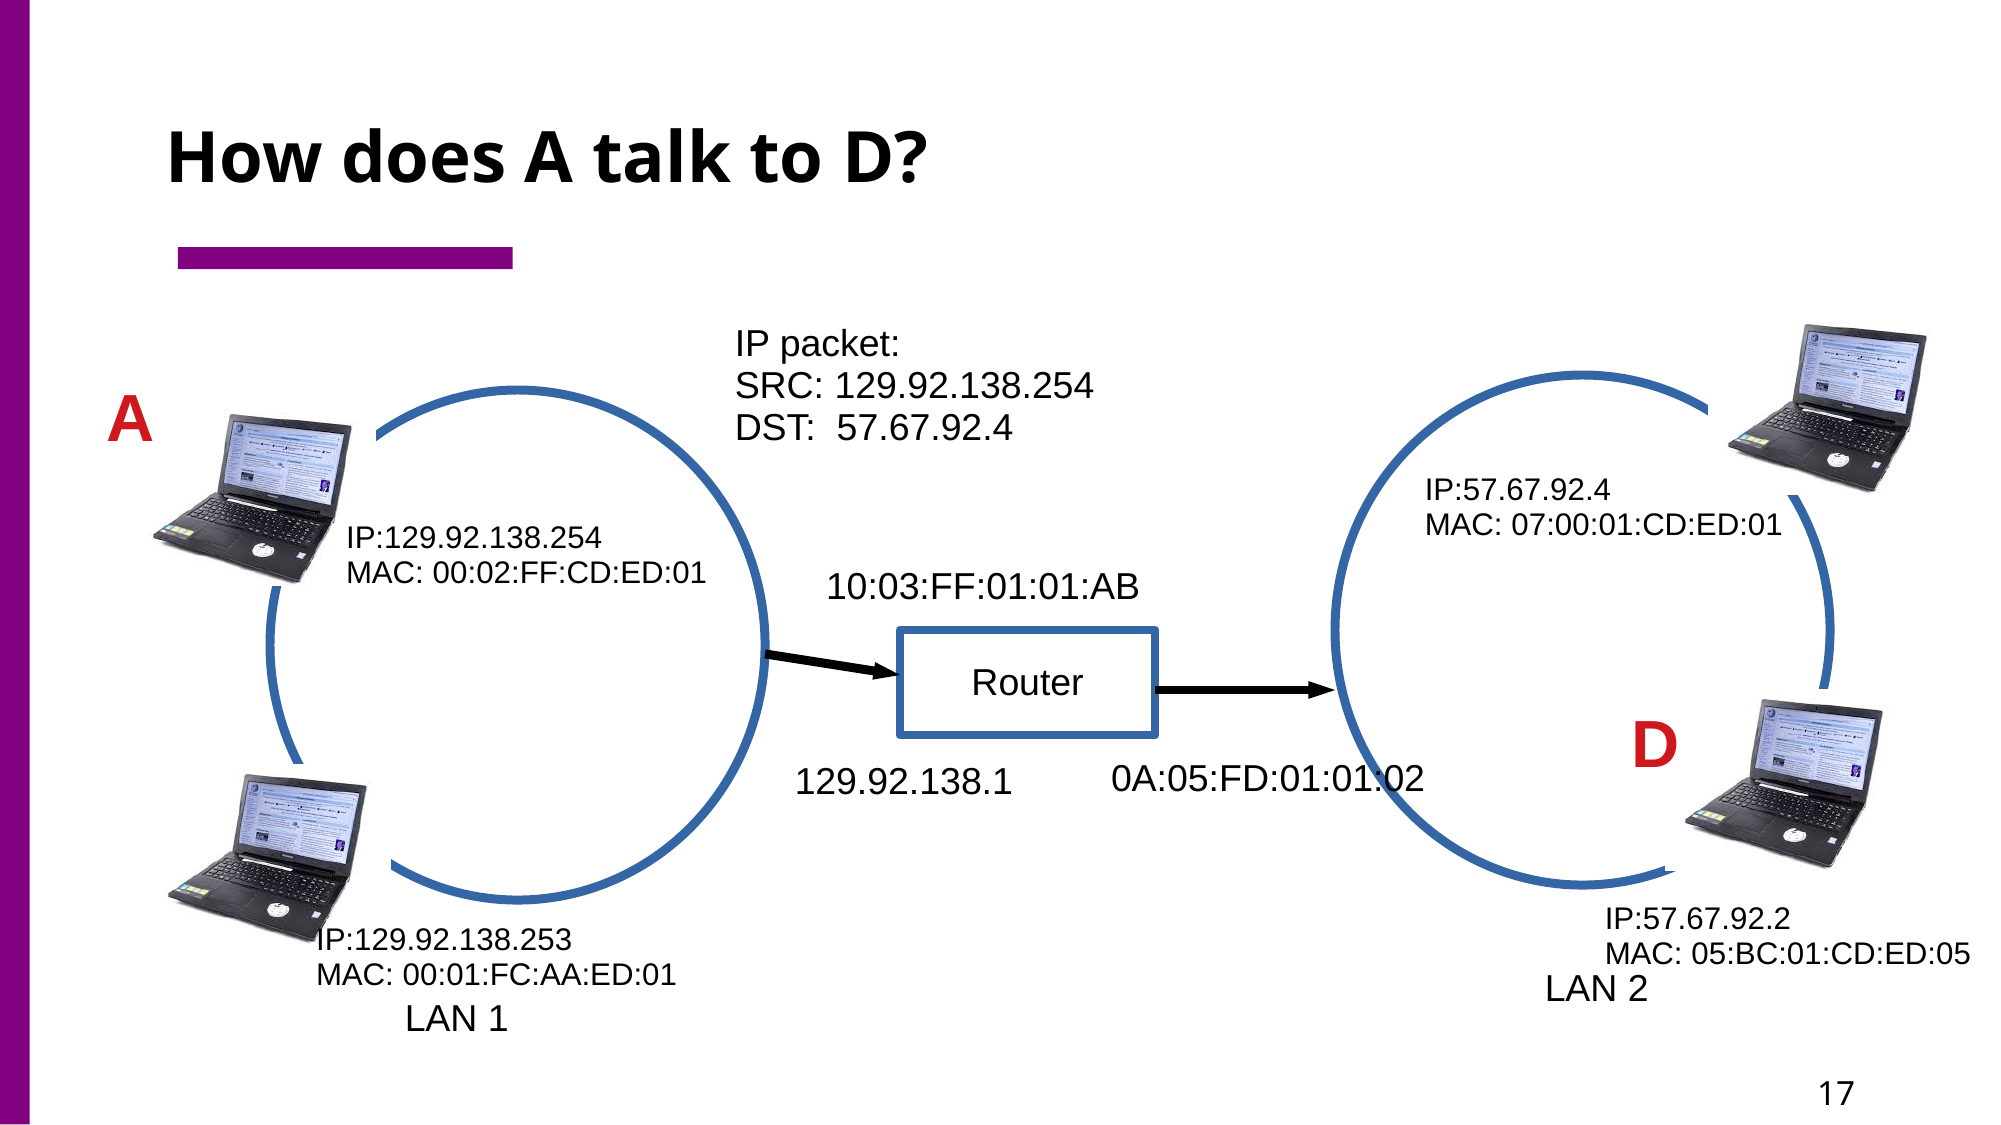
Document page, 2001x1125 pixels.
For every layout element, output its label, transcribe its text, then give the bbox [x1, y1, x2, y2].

text_box How does A talk to D? [151, 0, 1849, 212]
text_box IP:129.92.138.253 MAC: 00:01:FC:AA:ED:01 [301, 915, 736, 1056]
picture [149, 404, 376, 586]
text_box D [1616, 699, 1695, 790]
text_box IP:57.67.92.4 MAC: 07:00:01:CD:ED:01 [1410, 464, 1844, 606]
picture [1708, 314, 1951, 496]
text_box 129.92.138.1 [780, 753, 1070, 811]
text_box IP packet: SRC: 129.92.138.254 DST: 57.67.92.4 [720, 314, 1110, 456]
text_box 0A:05:FD:01:01:02 [1096, 750, 1456, 807]
picture [148, 764, 391, 946]
text_box IP:129.92.138.254 MAC: 00:02:FF:CD:ED:01 [331, 513, 766, 654]
text_box LAN 2 [1530, 960, 1590, 1017]
text_box IP:57.67.92.2 MAC: 05:BC:01:CD:ED:05 [1590, 894, 2000, 1036]
text_box A [91, 374, 149, 655]
text_box Router [900, 630, 1156, 736]
picture [1665, 689, 1907, 871]
text_box 10:03:FF:01:01:AB [811, 558, 1171, 616]
